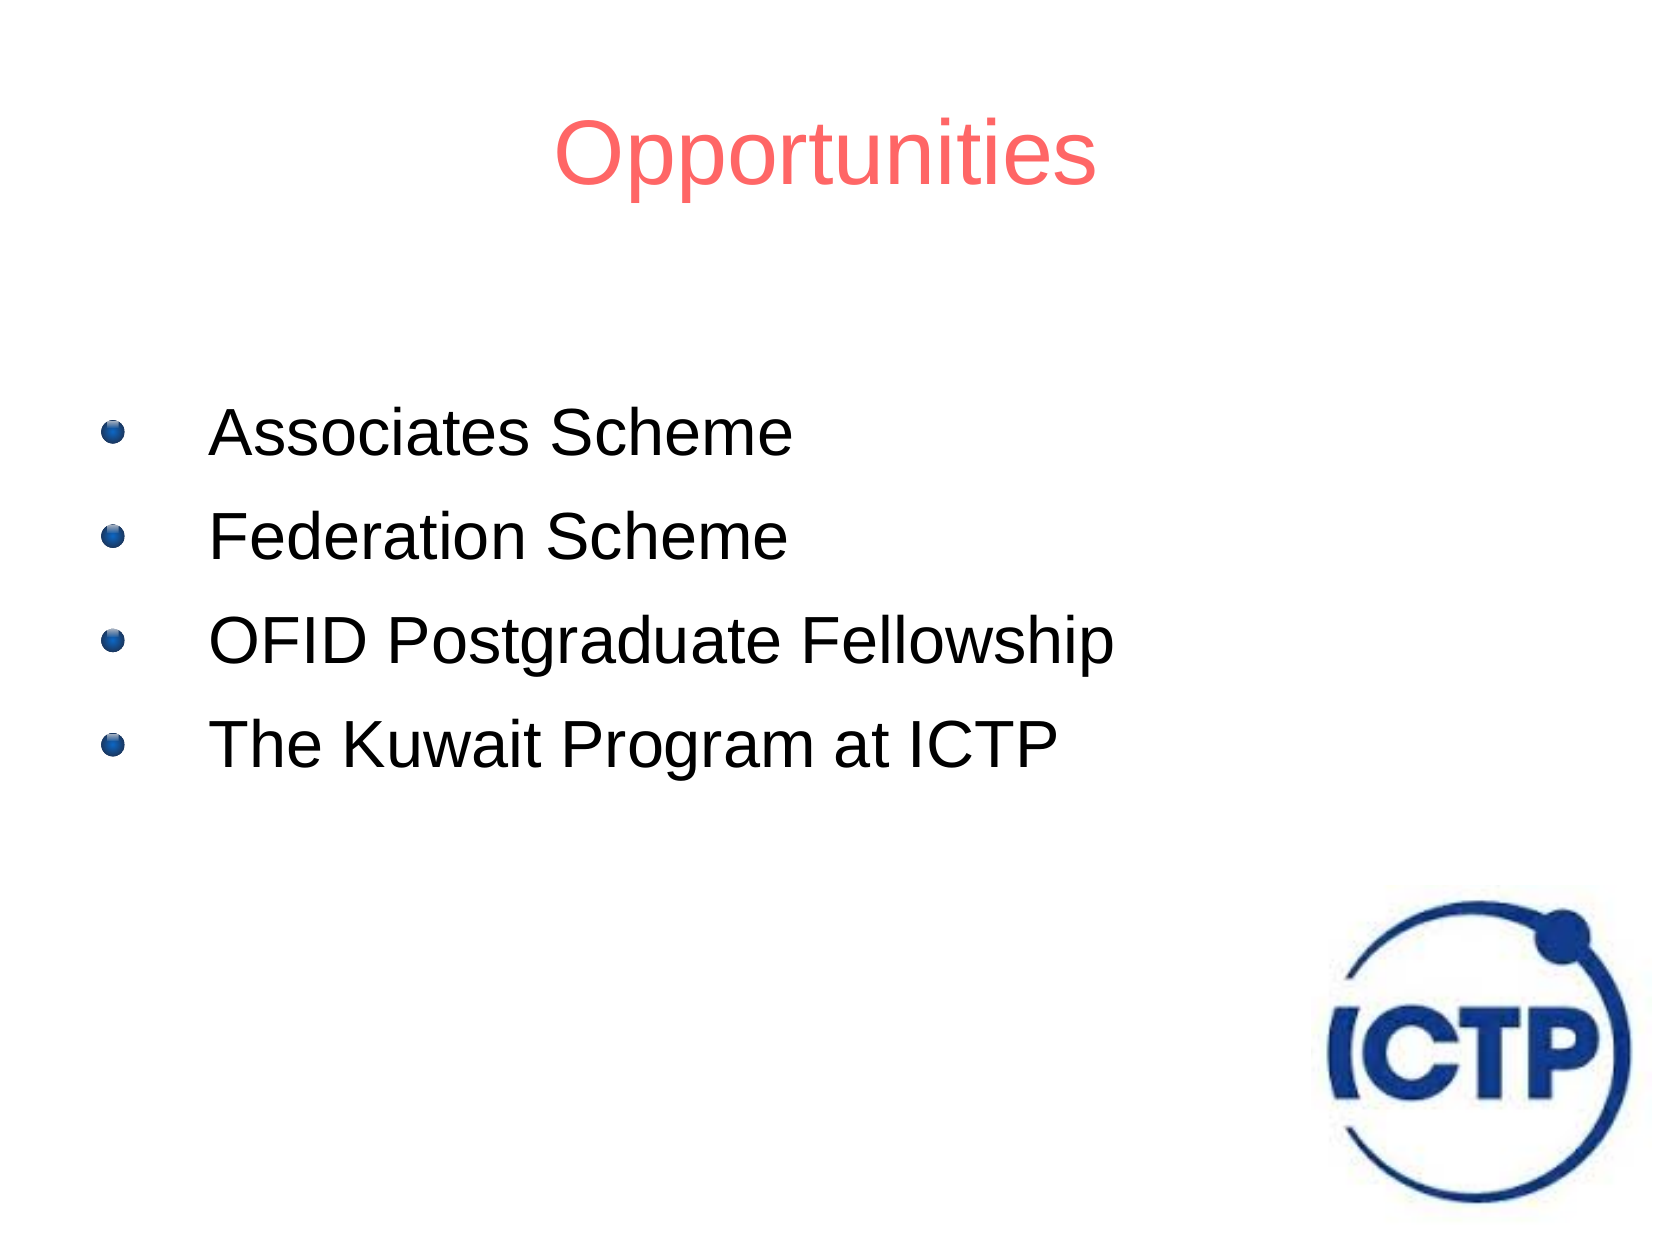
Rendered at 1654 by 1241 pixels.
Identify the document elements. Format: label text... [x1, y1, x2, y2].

title Opportunities [82, 49, 1571, 257]
picture [1311, 885, 1652, 1241]
list Associates Scheme Federation Scheme OFID Postgraduate Fellowship The Kuwait Program at ICTP [82, 290, 1571, 1010]
